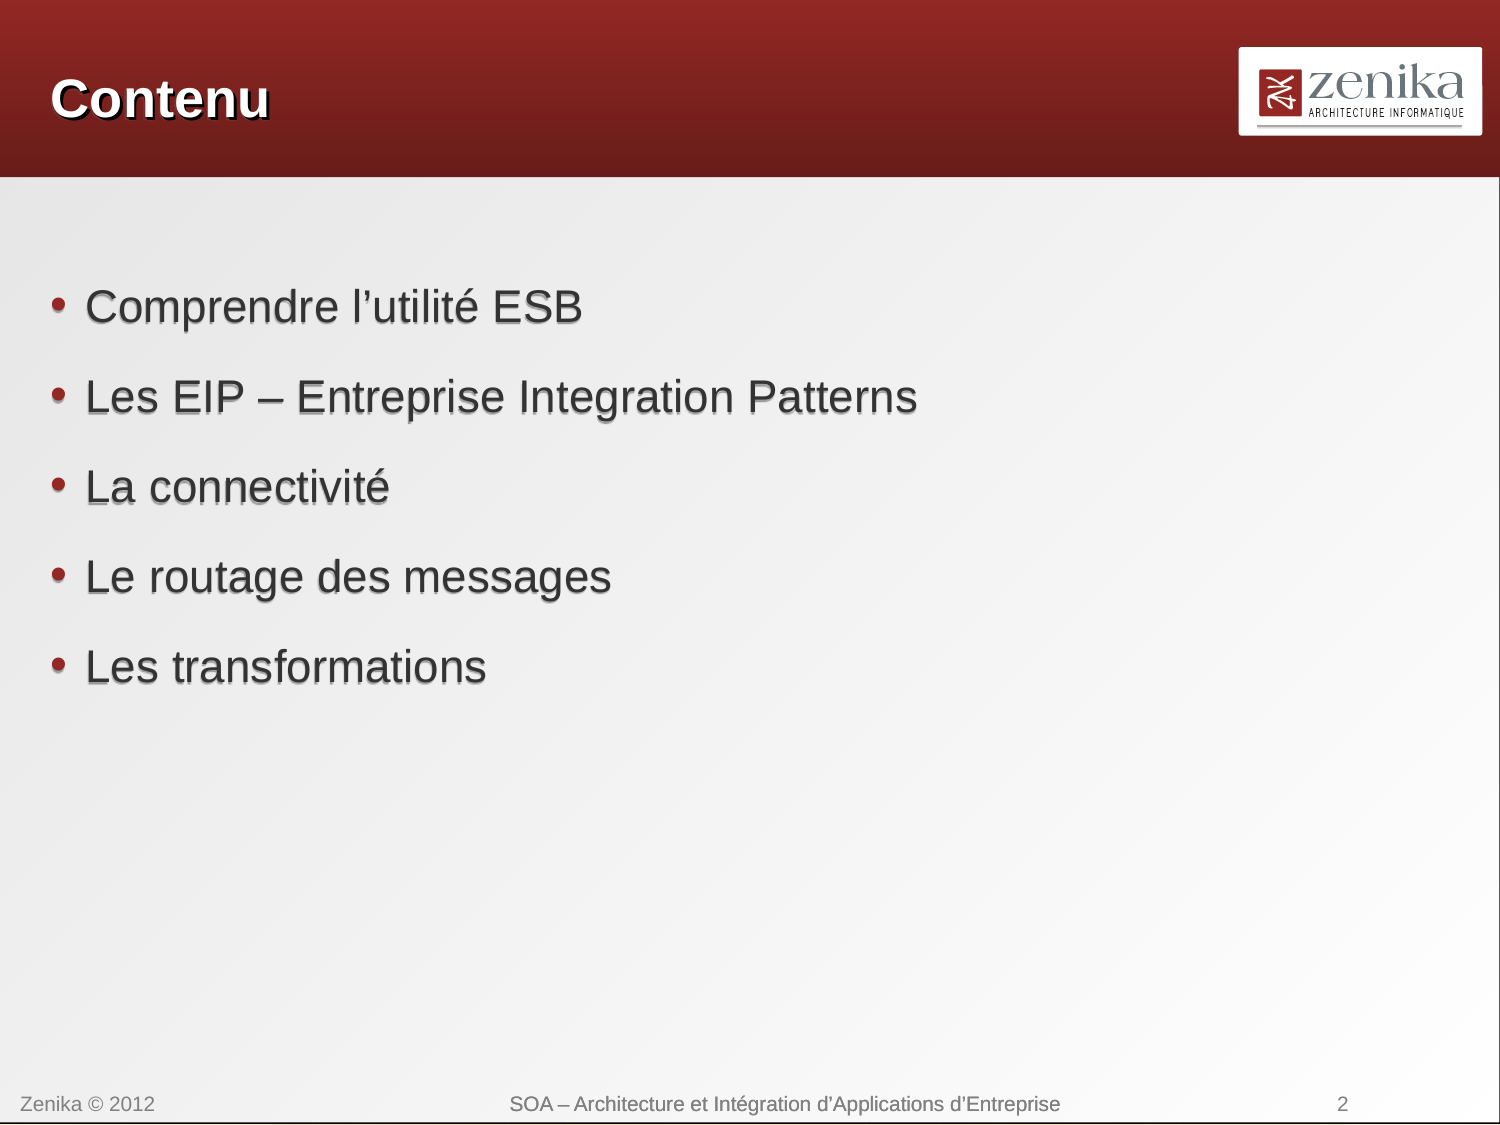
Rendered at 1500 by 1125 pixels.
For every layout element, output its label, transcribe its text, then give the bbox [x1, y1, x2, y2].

list Comprendre l’utilité ESB Les EIP – Entreprise Integration Patterns La connectivité Le routage des messages Les transformations [50, 249, 1435, 1079]
title Contenu [50, 15, 1206, 180]
text_box SOA – Architecture et Intégration d’Applications d’Entreprise [443, 1084, 1128, 1106]
